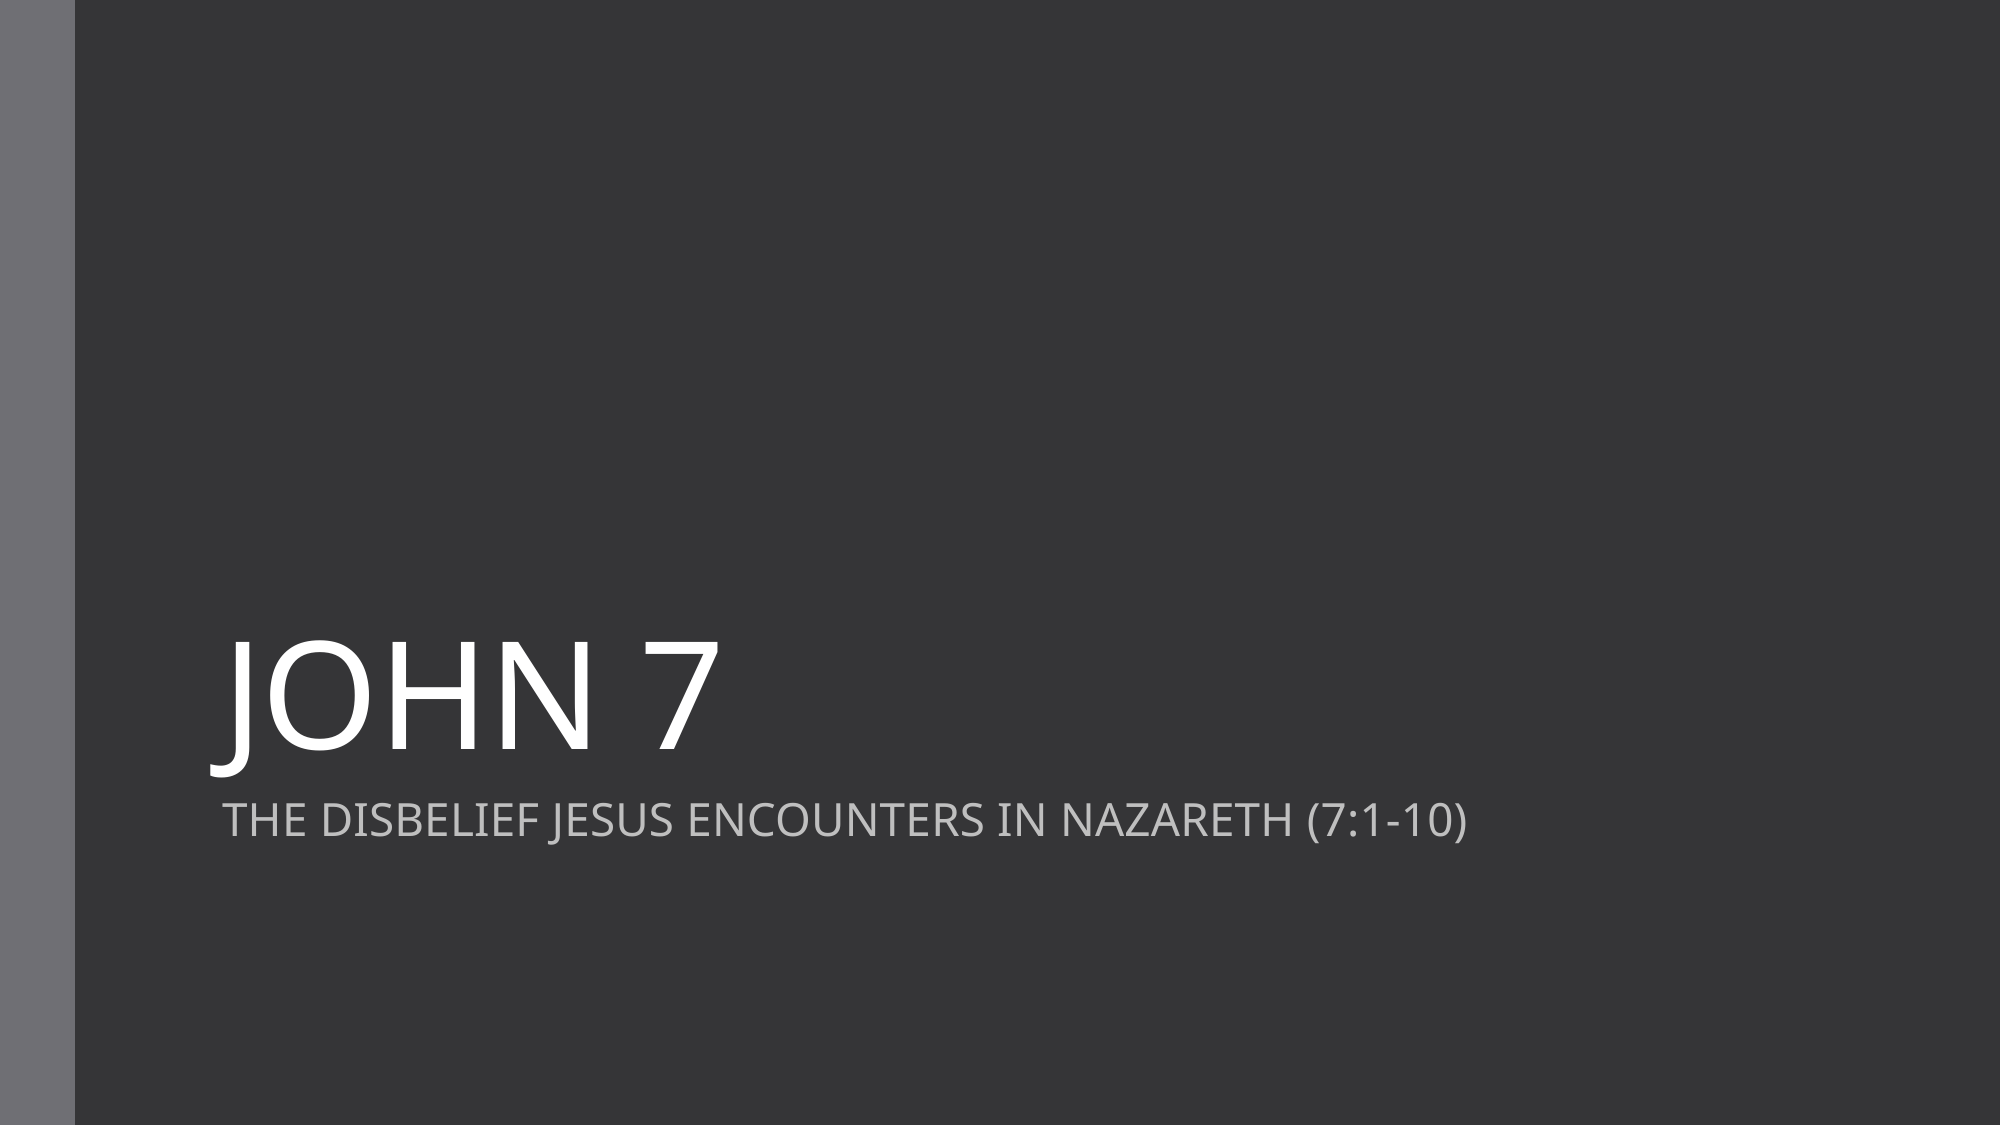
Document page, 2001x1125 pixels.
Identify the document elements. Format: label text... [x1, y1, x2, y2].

title JOHN 7 [206, 124, 1752, 787]
subtitle THE DISBELIEF JESUS ENCOUNTERS IN NAZARETH (7:1-10) [206, 787, 1752, 1066]
